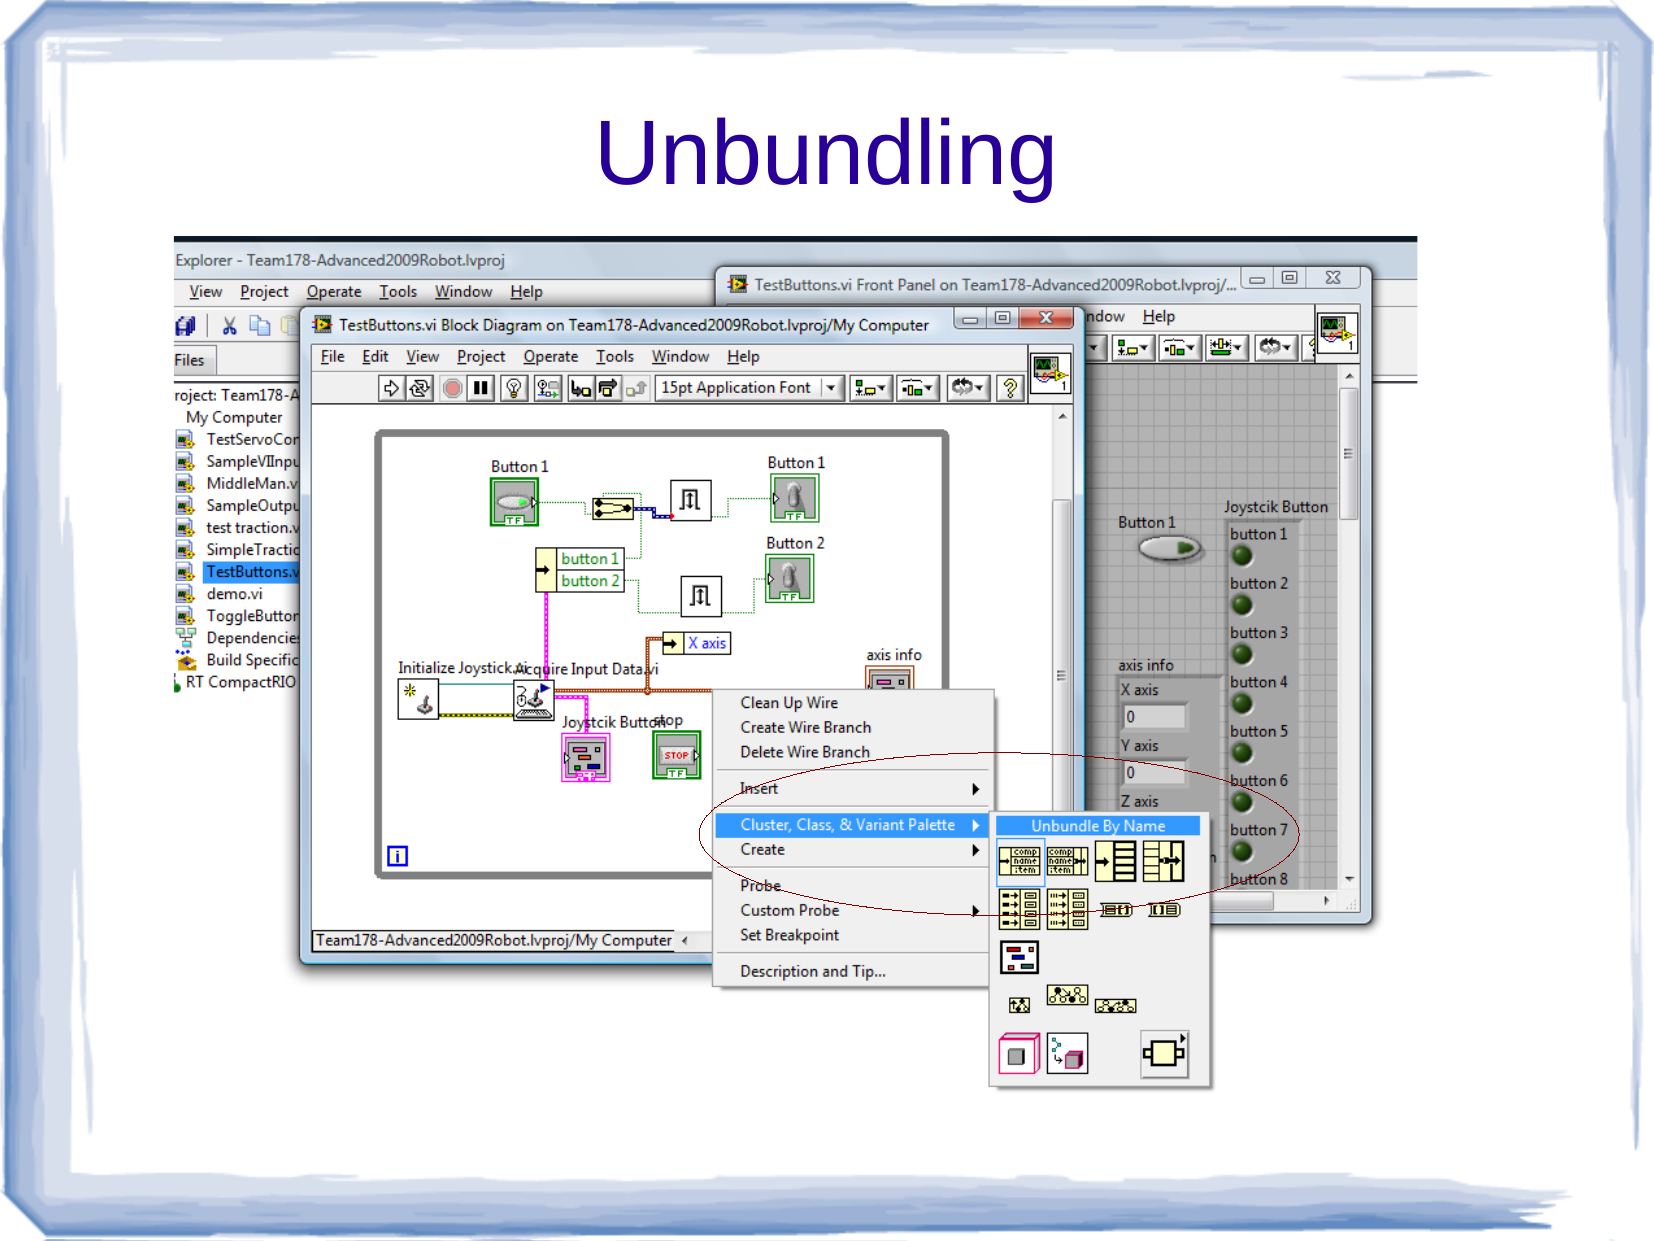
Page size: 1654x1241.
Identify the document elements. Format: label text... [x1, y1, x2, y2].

text_box [699, 752, 1300, 916]
title Unbundling [82, 56, 1571, 250]
picture [0, 0, 1654, 1241]
